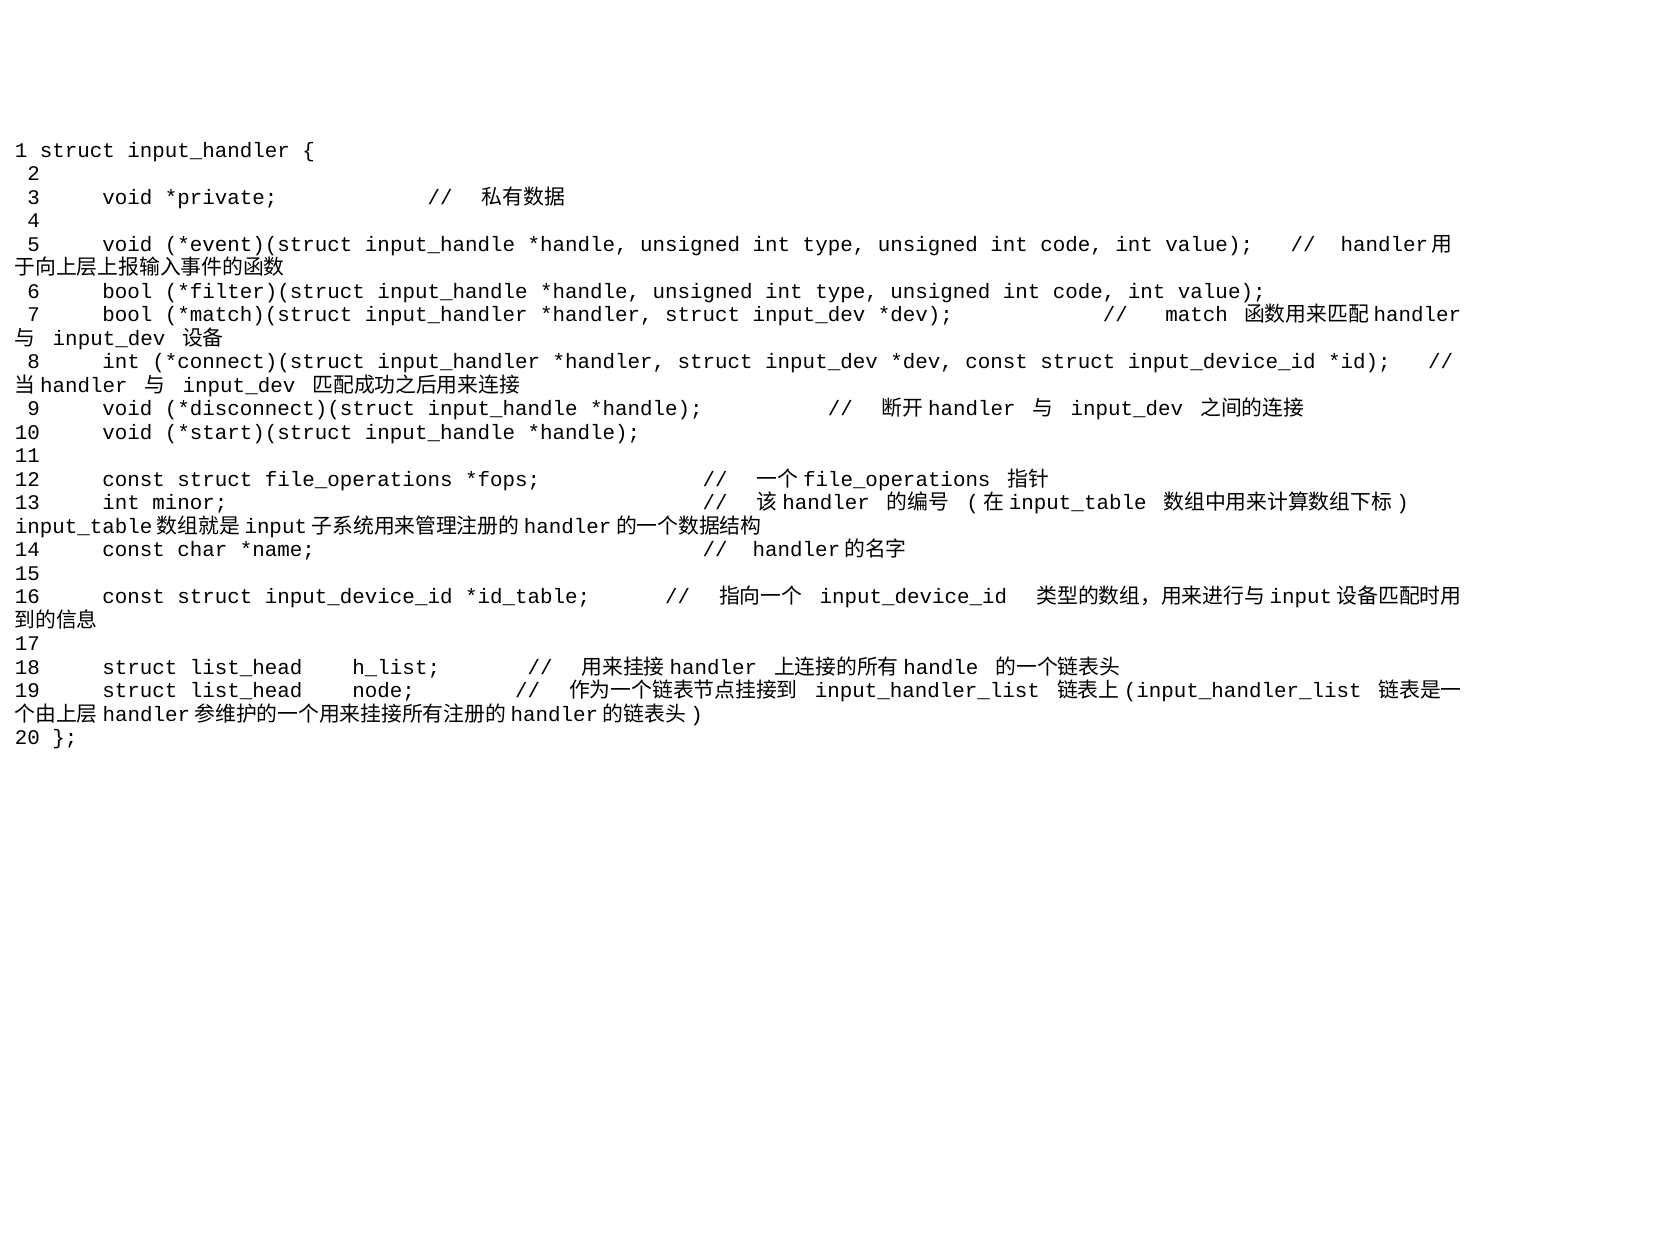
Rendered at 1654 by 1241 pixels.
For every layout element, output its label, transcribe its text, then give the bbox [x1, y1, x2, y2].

text_box 1 struct input_handler { 2 3 void *private; // 私有数据 4 5 void (*event)(struct input_handle *handle, unsigned int type, unsigned int code, int value); // handler用于向上层上报输入事件的函数 6 bool (*filter)(struct input_handle *handle, unsigned int type, unsigned int code, int value); 7 bool (*match)(struct input_handler *handler, struct input_dev *dev); // match 函数用来匹配handler 与 input_dev 设备 8 int (*connect)(struct input_handler *handler, struct input_dev *dev, const struct input_device_id *id); // 当handler 与 input_dev 匹配成功之后用来连接 9 void (*disconnect)(struct input_handle *handle); // 断开handler 与 input_dev 之间的连接 10 void (*start)(struct input_handle *handle); 11 12 const struct file_operations *fops; // 一个file_operations 指针 13 int minor; // 该handler 的编号 (在input_table 数组中用来计算数组下标) input_table数组就是input子系统用来管理注册的handler的一个数据结构 14 const char *name; // handler的名字 15 16 const struct input_device_id *id_table; // 指向一个 input_device_id 类型的数组，用来进行与input设备匹配时用到的信息 17 18 struct list_head h_list; // 用来挂接handler 上连接的所有handle 的一个链表头 19 struct list_head node; // 作为一个链表节点挂接到 input_handler_list 链表上(input_handler_list 链表是一个由上层handler参维护的一个用来挂接所有注册的handler的链表头) 20 }; [0, 132, 1486, 759]
